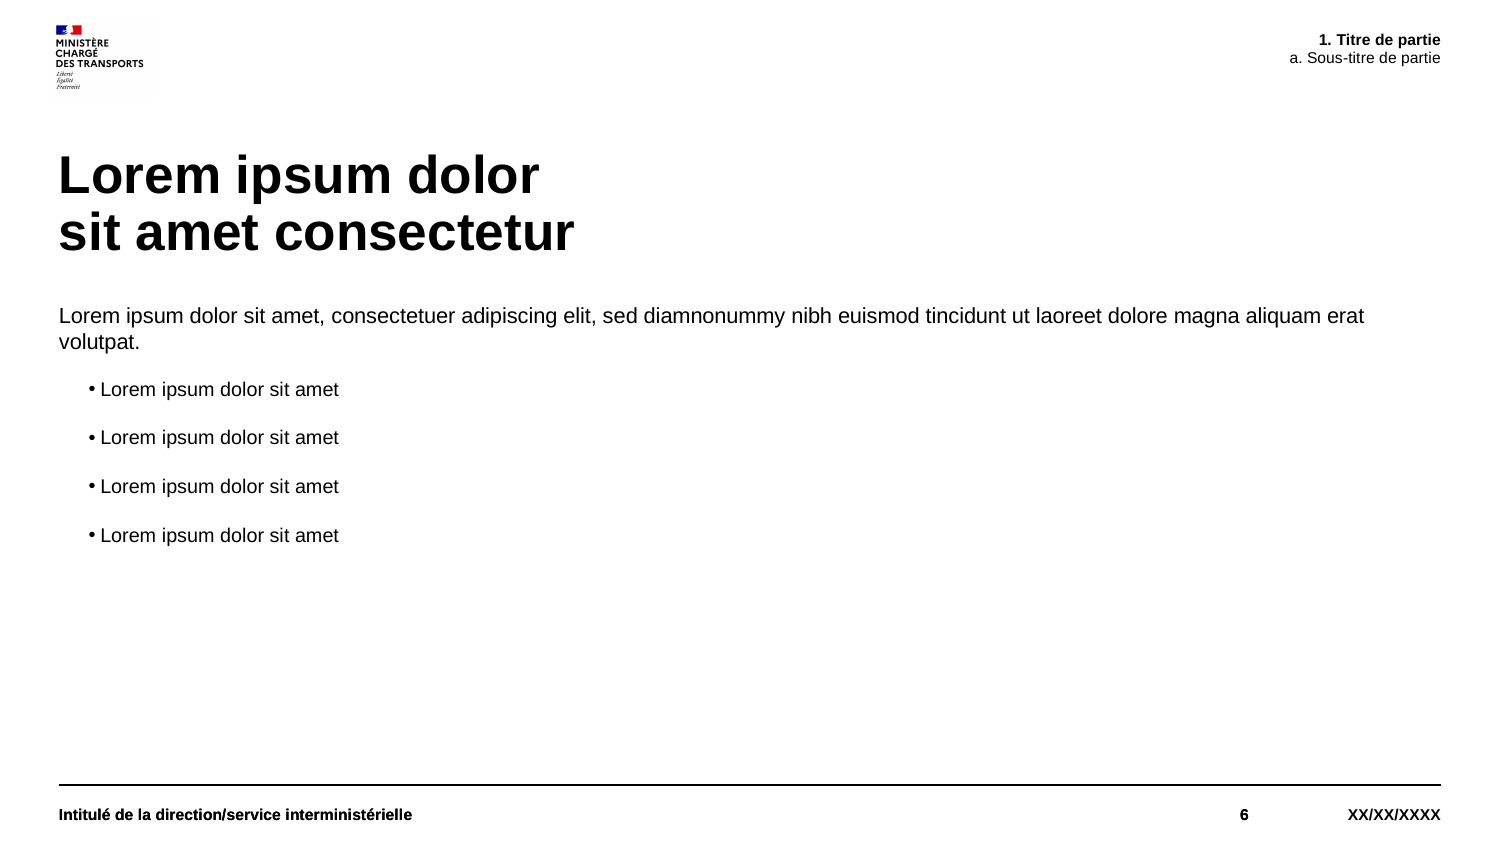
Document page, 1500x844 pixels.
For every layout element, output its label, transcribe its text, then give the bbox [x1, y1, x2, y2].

slide_number <numéro> [1027, 784, 1249, 844]
footer Intitulé de la direction/service interministérielle [59, 784, 1027, 844]
title Lorem ipsum dolor sit amet consectetur [59, 147, 1441, 266]
list Titre de partie Sous-titre de partie [543, 29, 1441, 89]
list Lorem ipsum dolor sit amet, consectetuer adipiscing elit, sed diamnonummy nibh euismod tincidunt ut laoreet dolore magna aliquam erat volutpat. Lorem ipsum dolor sit amet Lorem ipsum dolor sit amet Lorem ipsum dolor sit amet Lorem ipsum dolor sit amet [59, 301, 1441, 724]
slide_number XX/XX/XXXX [1249, 784, 1441, 844]
picture [47, 16, 154, 98]
